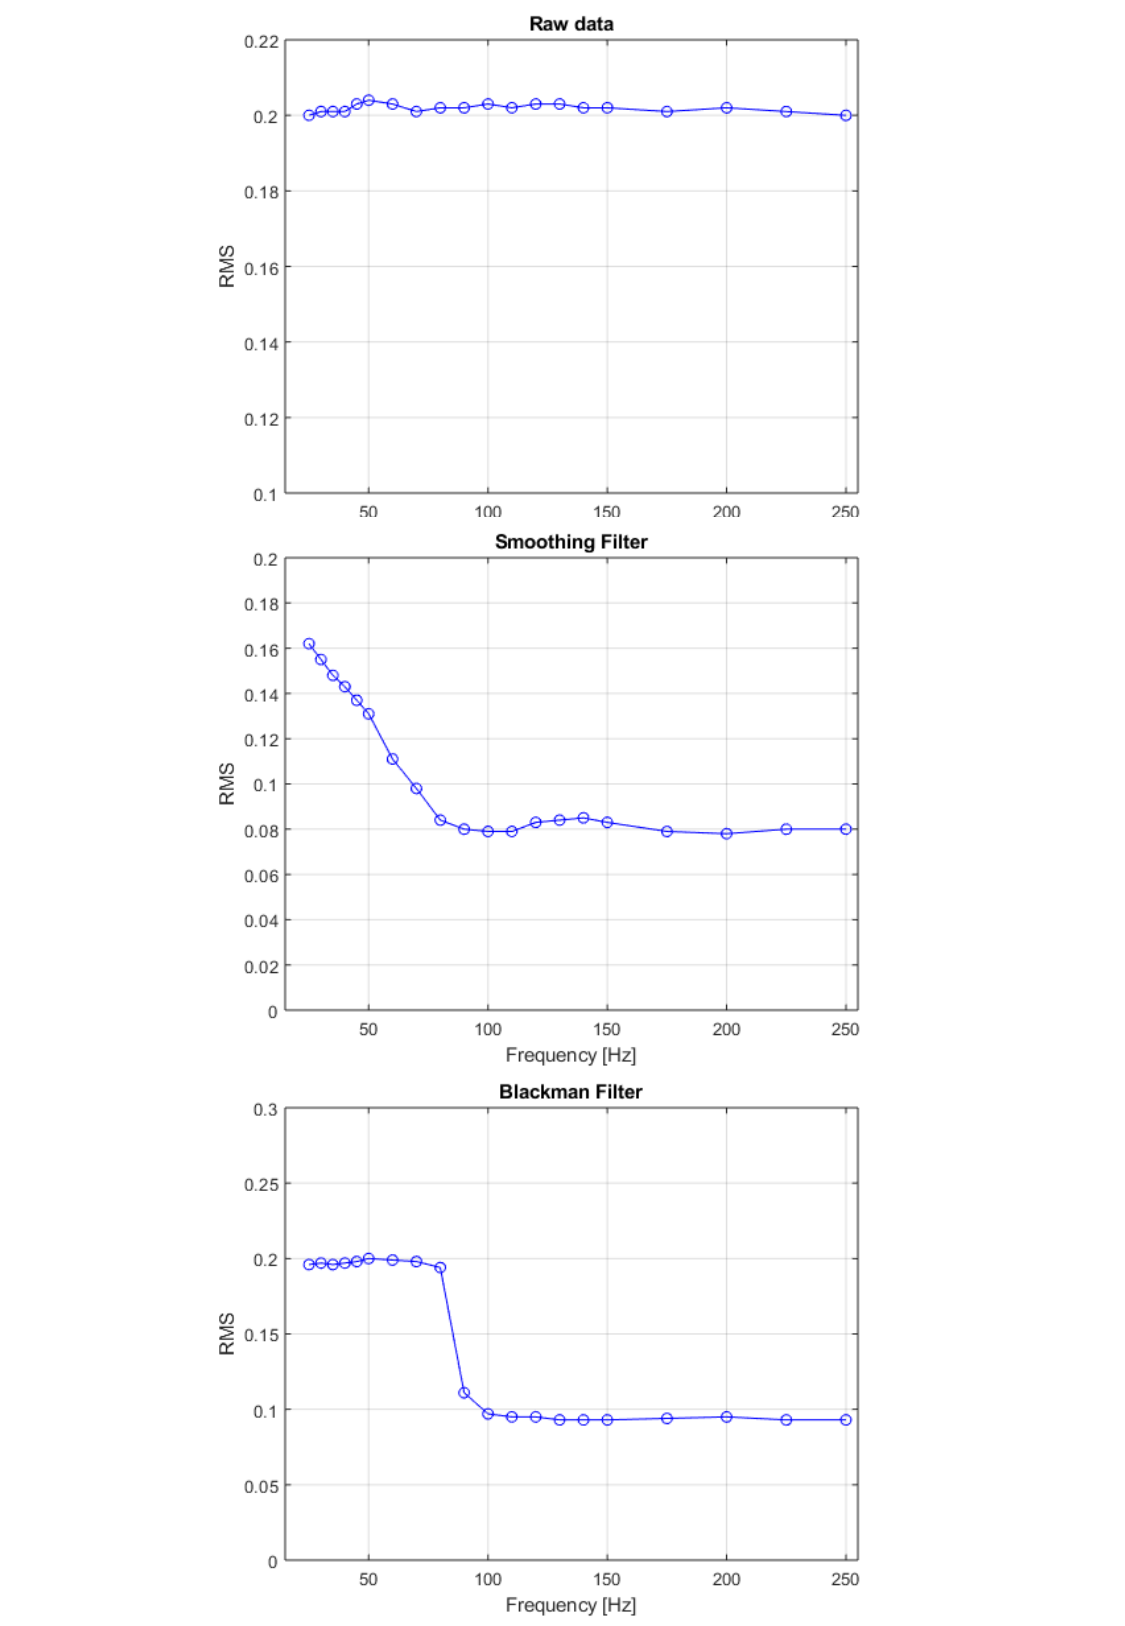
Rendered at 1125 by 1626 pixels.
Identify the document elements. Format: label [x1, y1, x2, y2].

picture [189, 0, 928, 1621]
